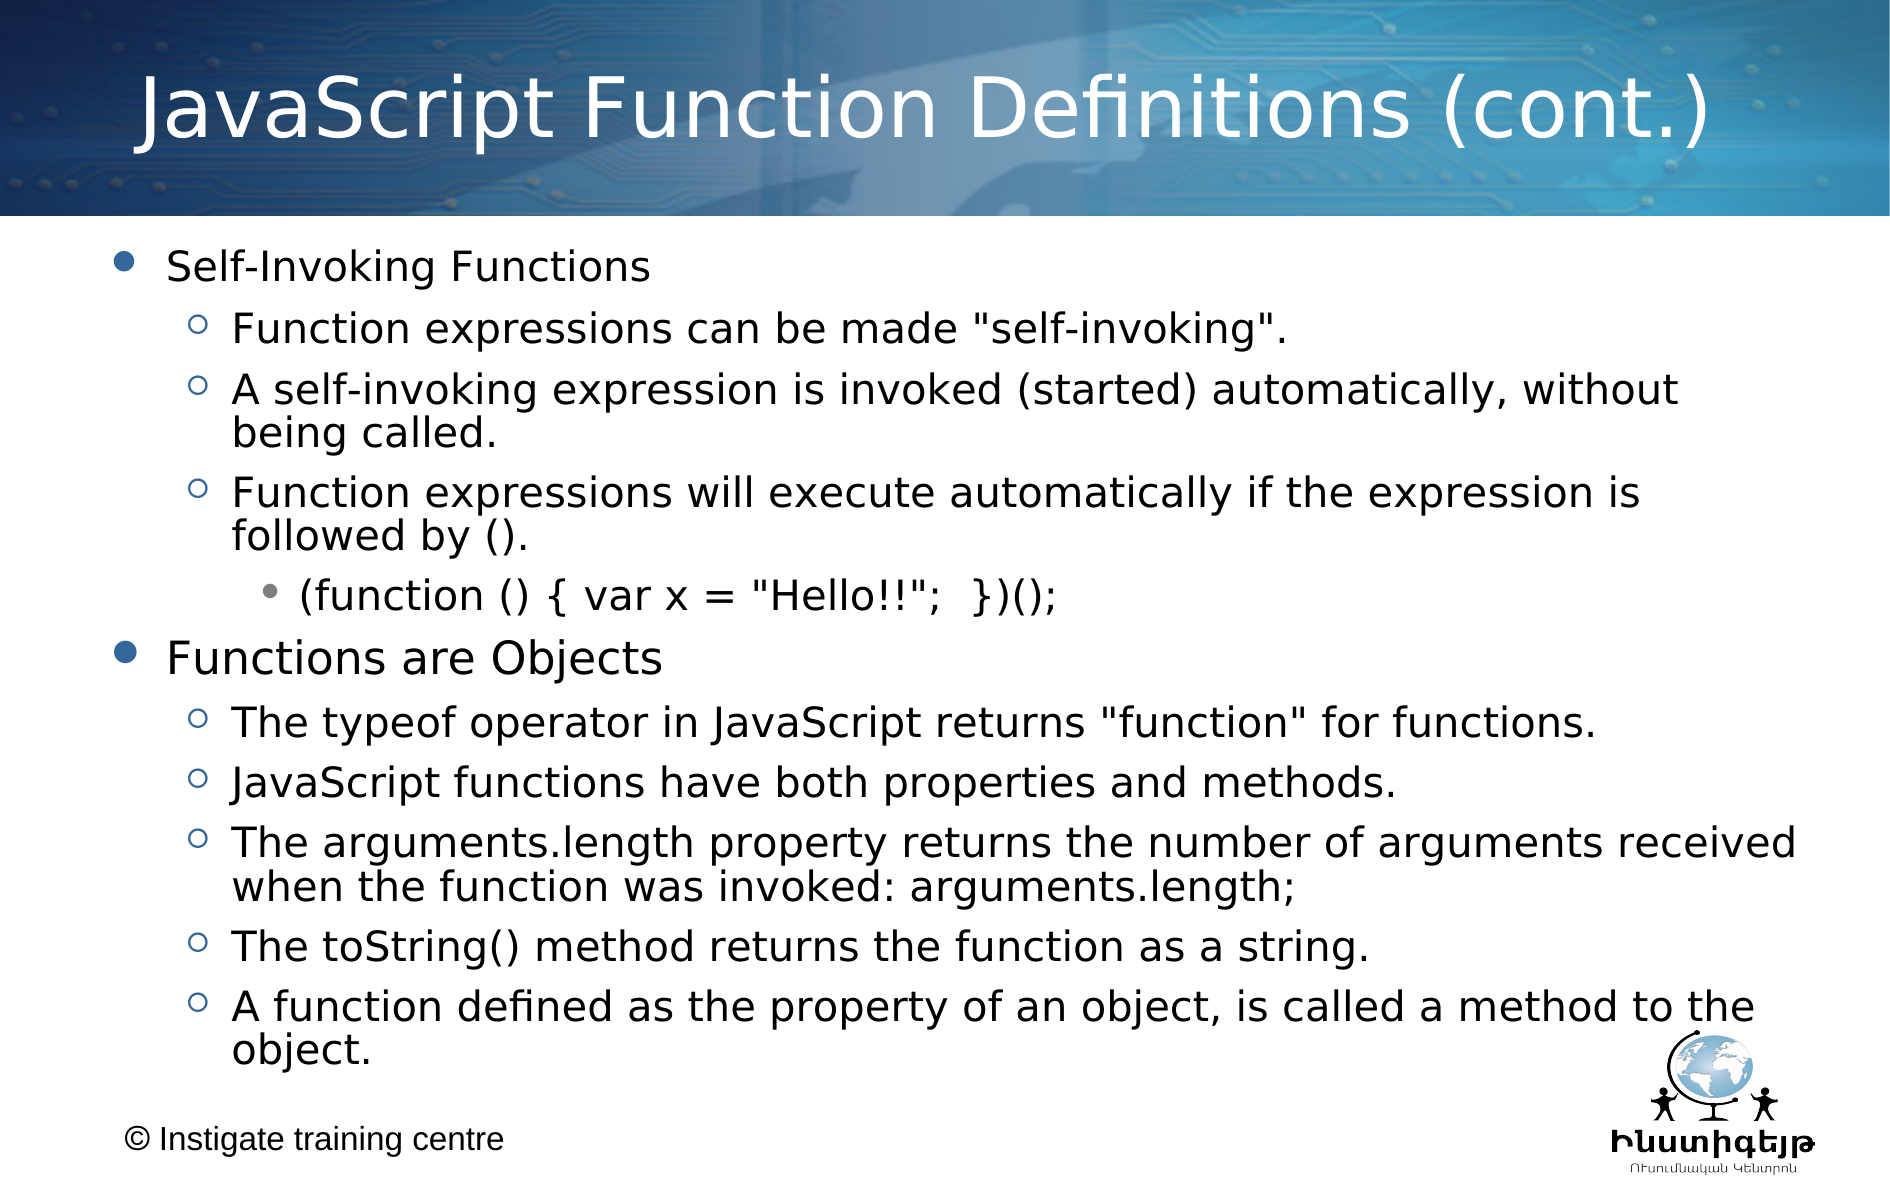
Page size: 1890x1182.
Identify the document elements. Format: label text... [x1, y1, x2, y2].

text_box JavaScript Function Definitions (cont.) [138, 82, 1801, 91]
picture [1612, 1030, 1815, 1175]
list Self-Invoking Functions Function expressions can be made "self-invoking". A self-invoking expression is invoked (started) automatically, without being called. Function expressions will execute automatically if the expression is followed by (). (function () { var x = "Hello!!"; })(); Functions are Objects The typeof operator in JavaScript returns "function" for functions. JavaScript functions have both properties and methods. The arguments.length property returns the number of arguments received when the function was invoked: arguments.length; The toString() method returns the function as a string. A function defined as the property of an object, is called a method to the object. [110, 247, 1801, 274]
picture [0, 0, 1890, 216]
